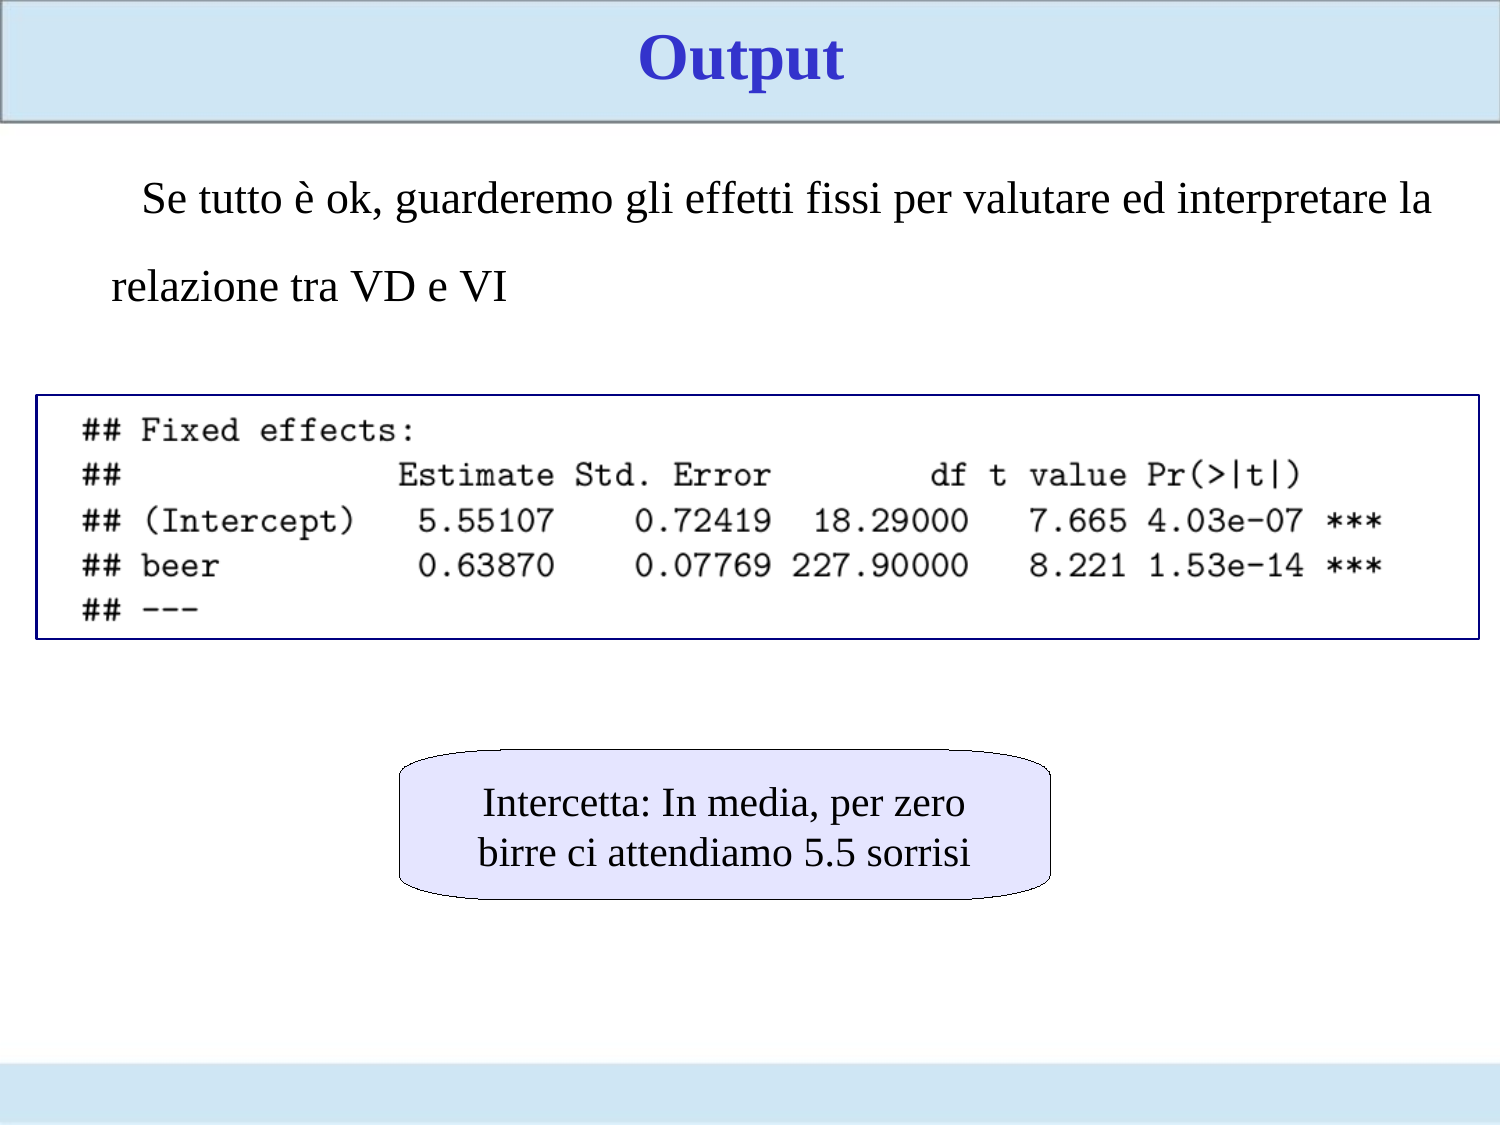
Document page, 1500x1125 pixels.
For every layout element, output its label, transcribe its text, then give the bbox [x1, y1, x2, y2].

picture [0, 0, 1500, 1125]
text_box Intercetta: In media, per zero birre ci attendiamo 5.5 sorrisi [399, 749, 1051, 900]
text_box Se tutto è ok, guarderemo gli effetti fissi per valutare ed interpretare la relazione tra VD e VI [96, 126, 1463, 318]
title Output [112, 0, 1388, 126]
